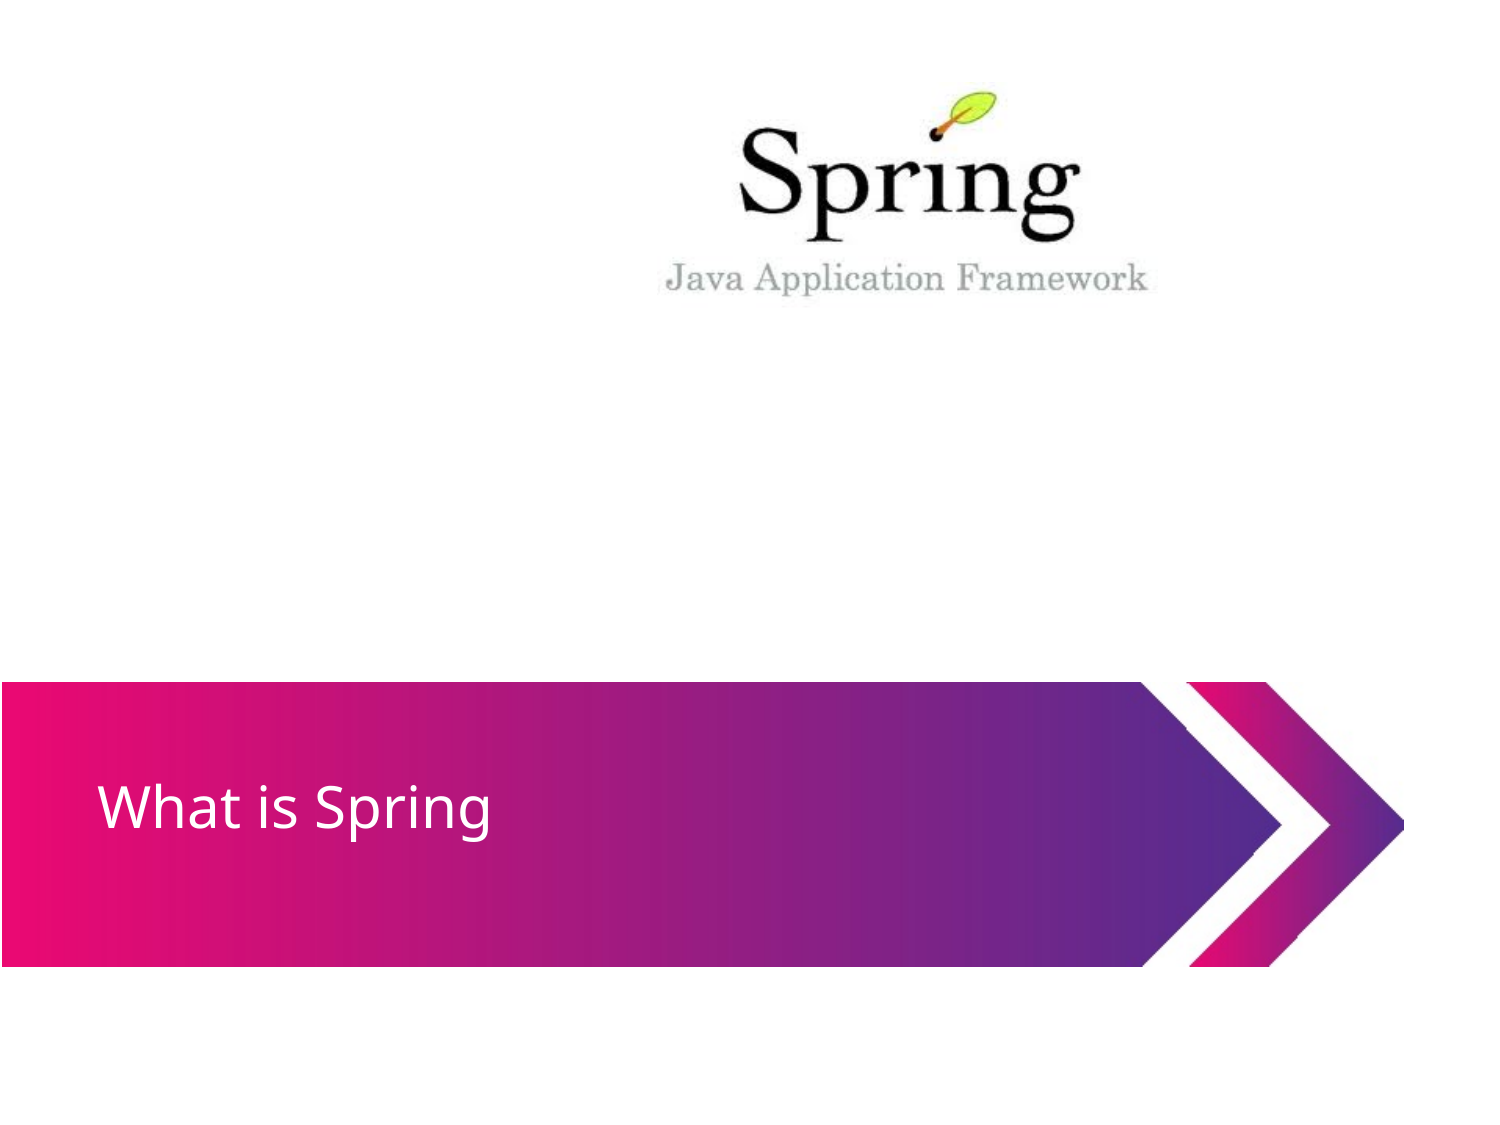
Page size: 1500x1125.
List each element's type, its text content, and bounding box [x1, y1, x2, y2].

picture [2, 682, 1404, 967]
picture [657, 82, 1158, 328]
text_box What is Spring [82, 759, 1063, 842]
